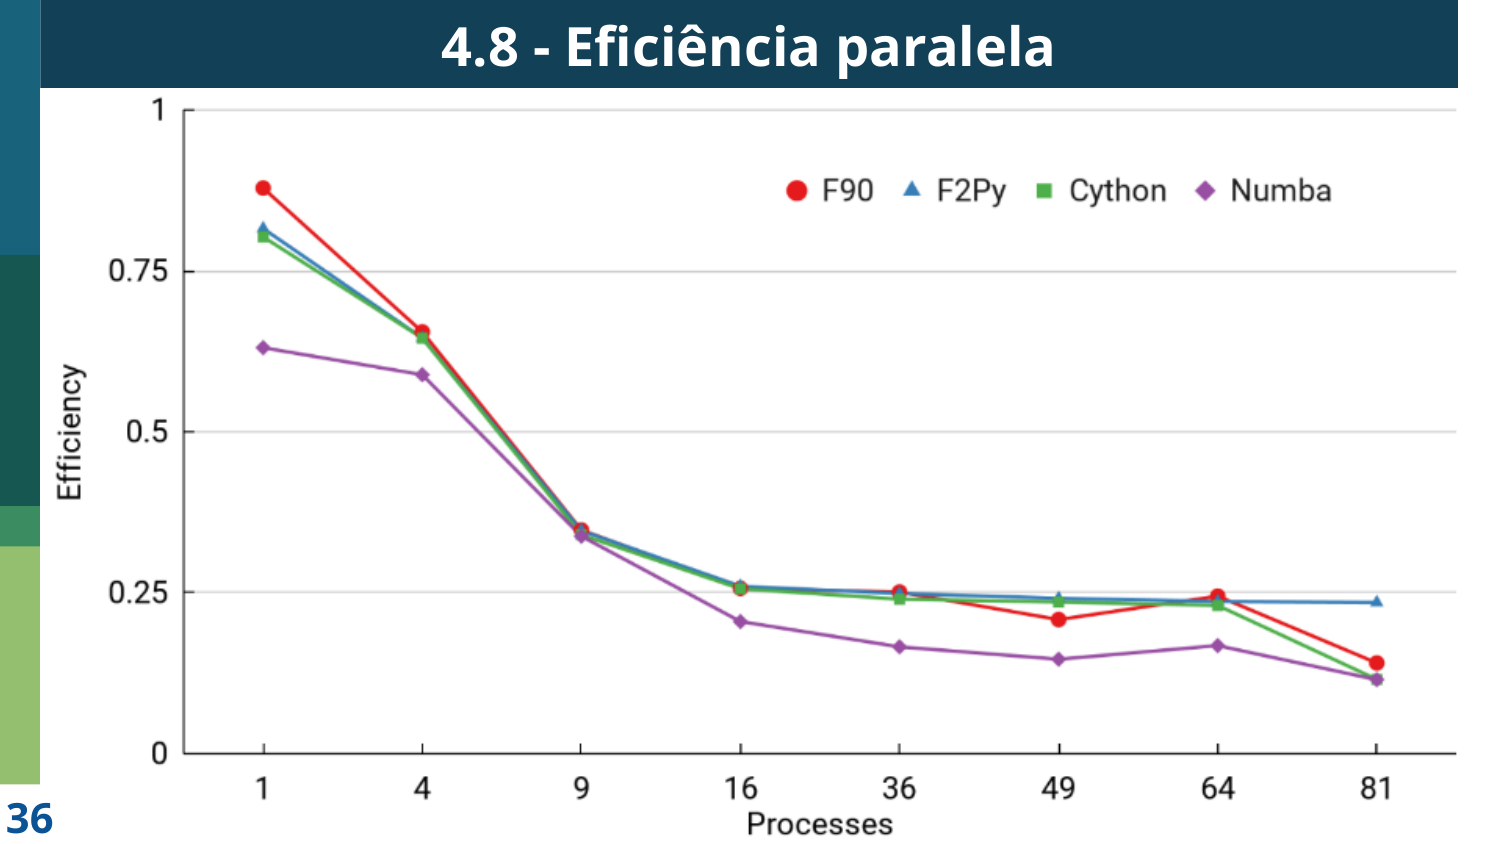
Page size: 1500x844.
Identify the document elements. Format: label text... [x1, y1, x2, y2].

title 4.8 - Eficiência paralela [40, 0, 1459, 88]
picture [40, 88, 1491, 844]
slide_number <number> [0, 785, 59, 844]
